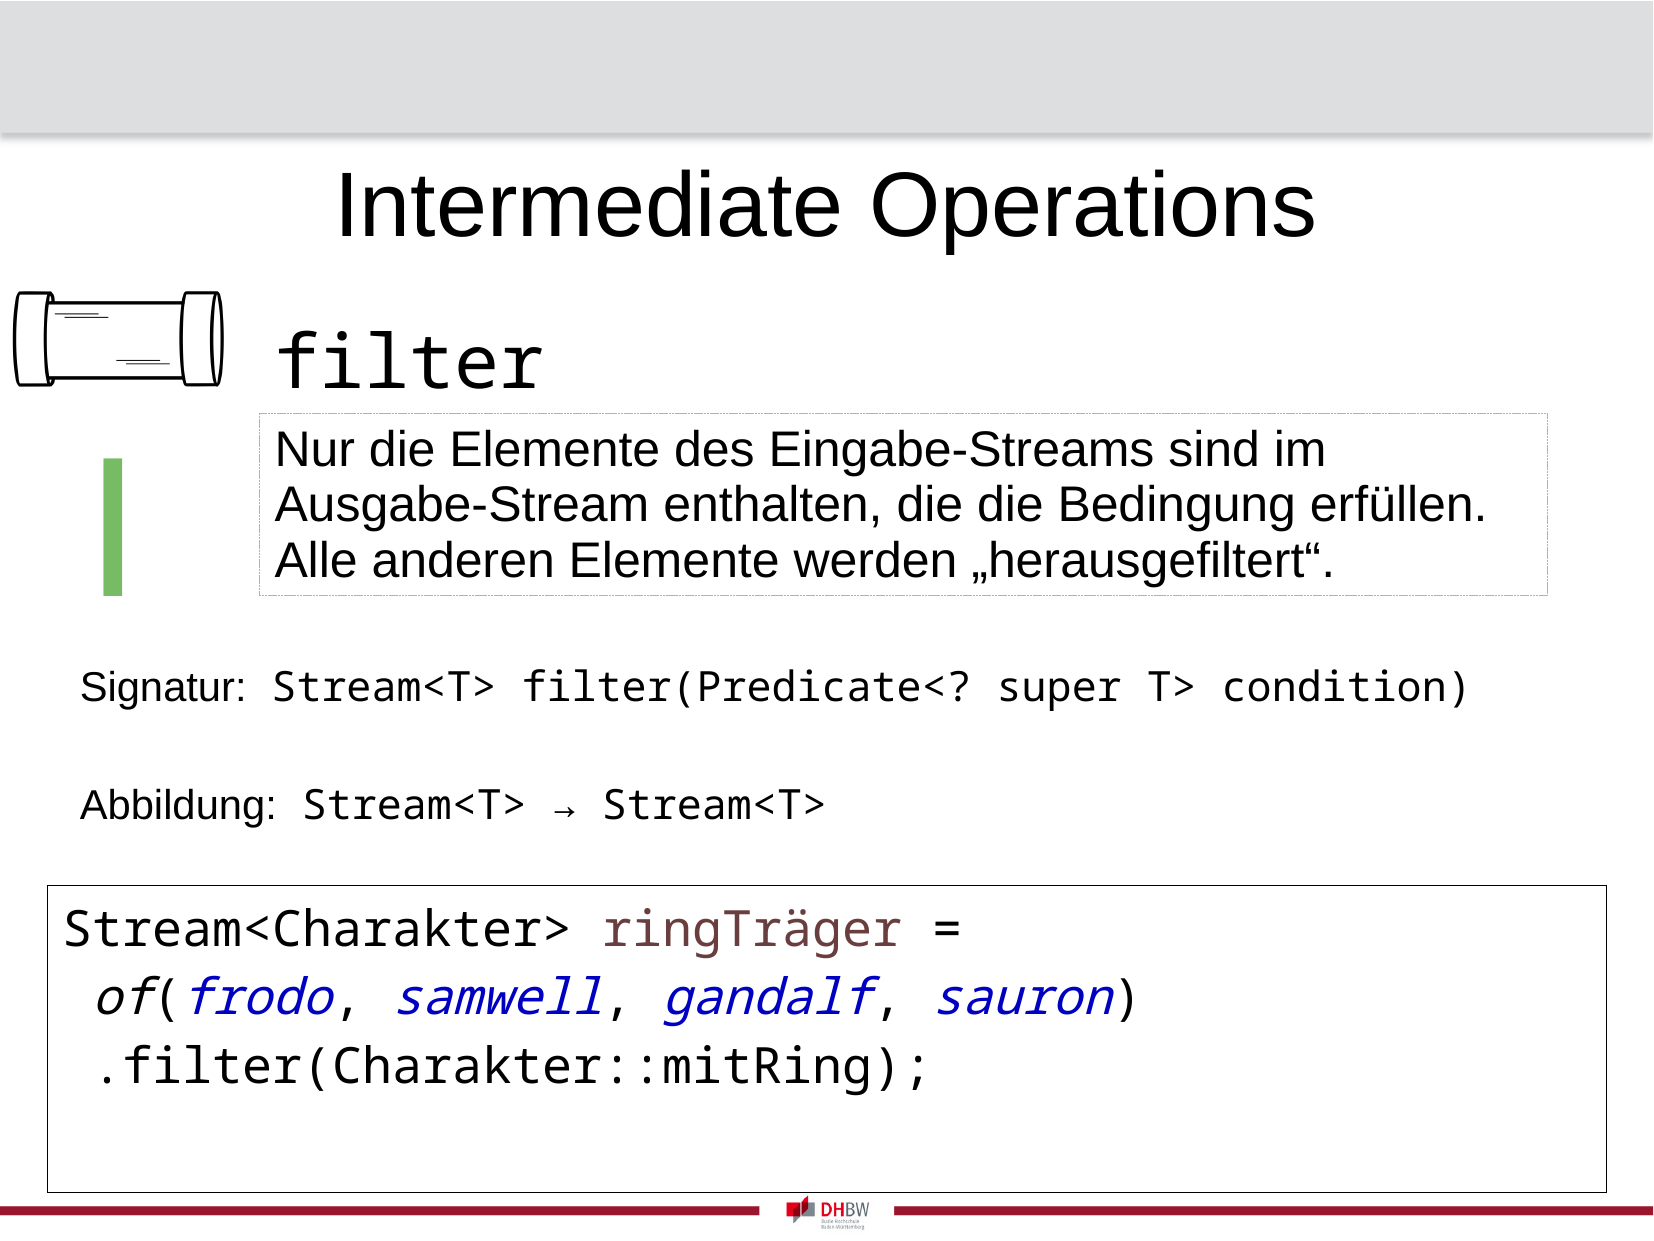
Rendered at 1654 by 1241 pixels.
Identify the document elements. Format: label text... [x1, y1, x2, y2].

title Intermediate Operations [82, 147, 1571, 257]
text_box Abbildung: Stream<T> → Stream<T> [64, 767, 798, 832]
text_box I [71, 408, 157, 647]
text_box Signatur: Stream<T> filter(Predicate<? super T> condition) [64, 649, 1389, 713]
text_box filter [259, 301, 626, 392]
text_box Nur die Elemente des Eingabe-Streams sind im Ausgabe-Stream enthalten, die die Bedingung erfüllen. Alle anderen Elemente werden „herausgefiltert“. [259, 413, 1548, 596]
text_box Stream<Charakter> ringTräger = of(frodo, samwell, gandalf, sauron) .filter(Charakter::mitRing); [47, 885, 1607, 1193]
picture [0, 1, 1654, 1237]
